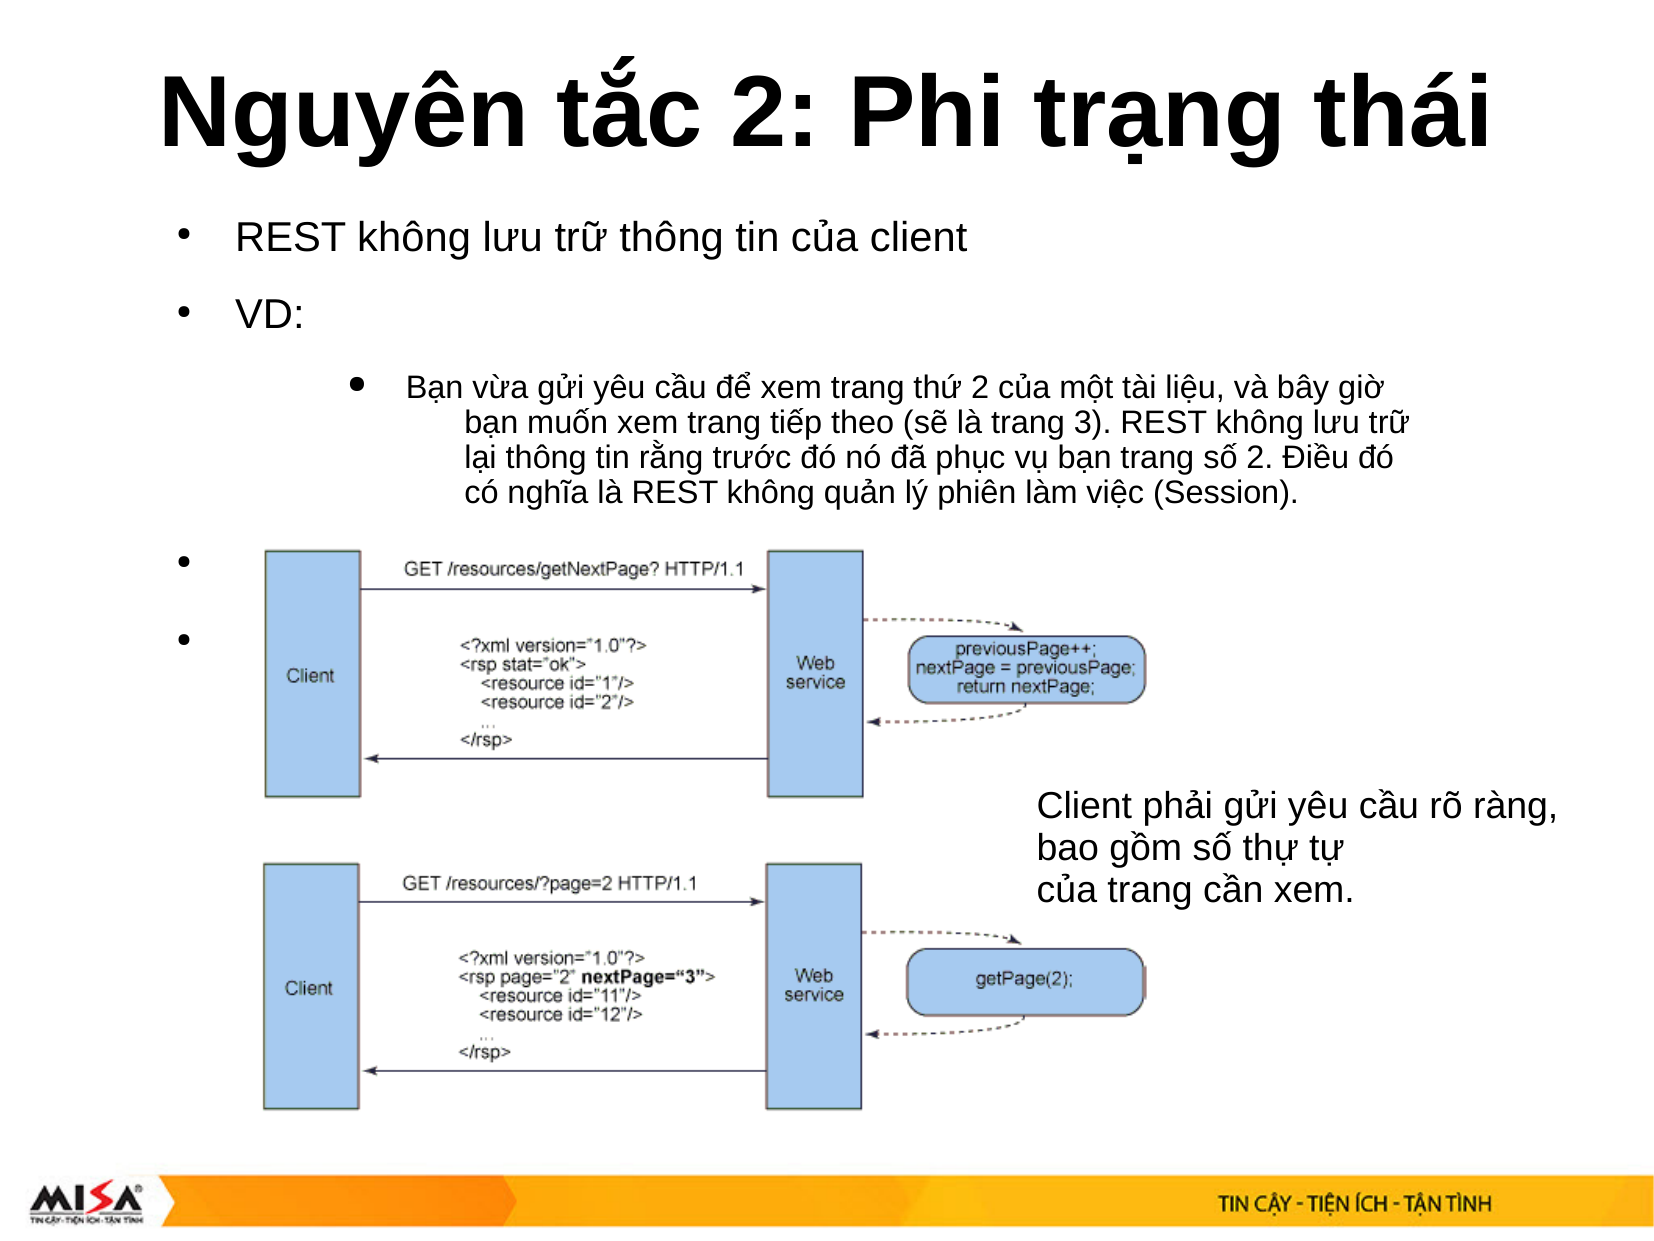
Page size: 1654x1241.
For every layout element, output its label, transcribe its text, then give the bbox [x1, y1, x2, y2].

picture [254, 518, 1161, 1144]
title Nguyên tắc 2: Phi trạng thái [0, 31, 1654, 197]
text_box Client phải gửi yêu cầu rõ ràng, bao gồm số thự tự của trang cần xem. [1021, 777, 1591, 967]
list REST không lưu trữ thông tin của client VD: Bạn vừa gửi yêu cầu để xem trang thứ 2 của một tài liệu, và bây giờ bạn muốn xem trang tiếp theo (sẽ là trang 3). REST không lưu trữ lại thông tin rằng trước đó nó đã phục vụ bạn trang số 2. Điều đó có nghĩa là REST không quản lý phiên làm việc (Session). [137, 215, 1427, 1205]
